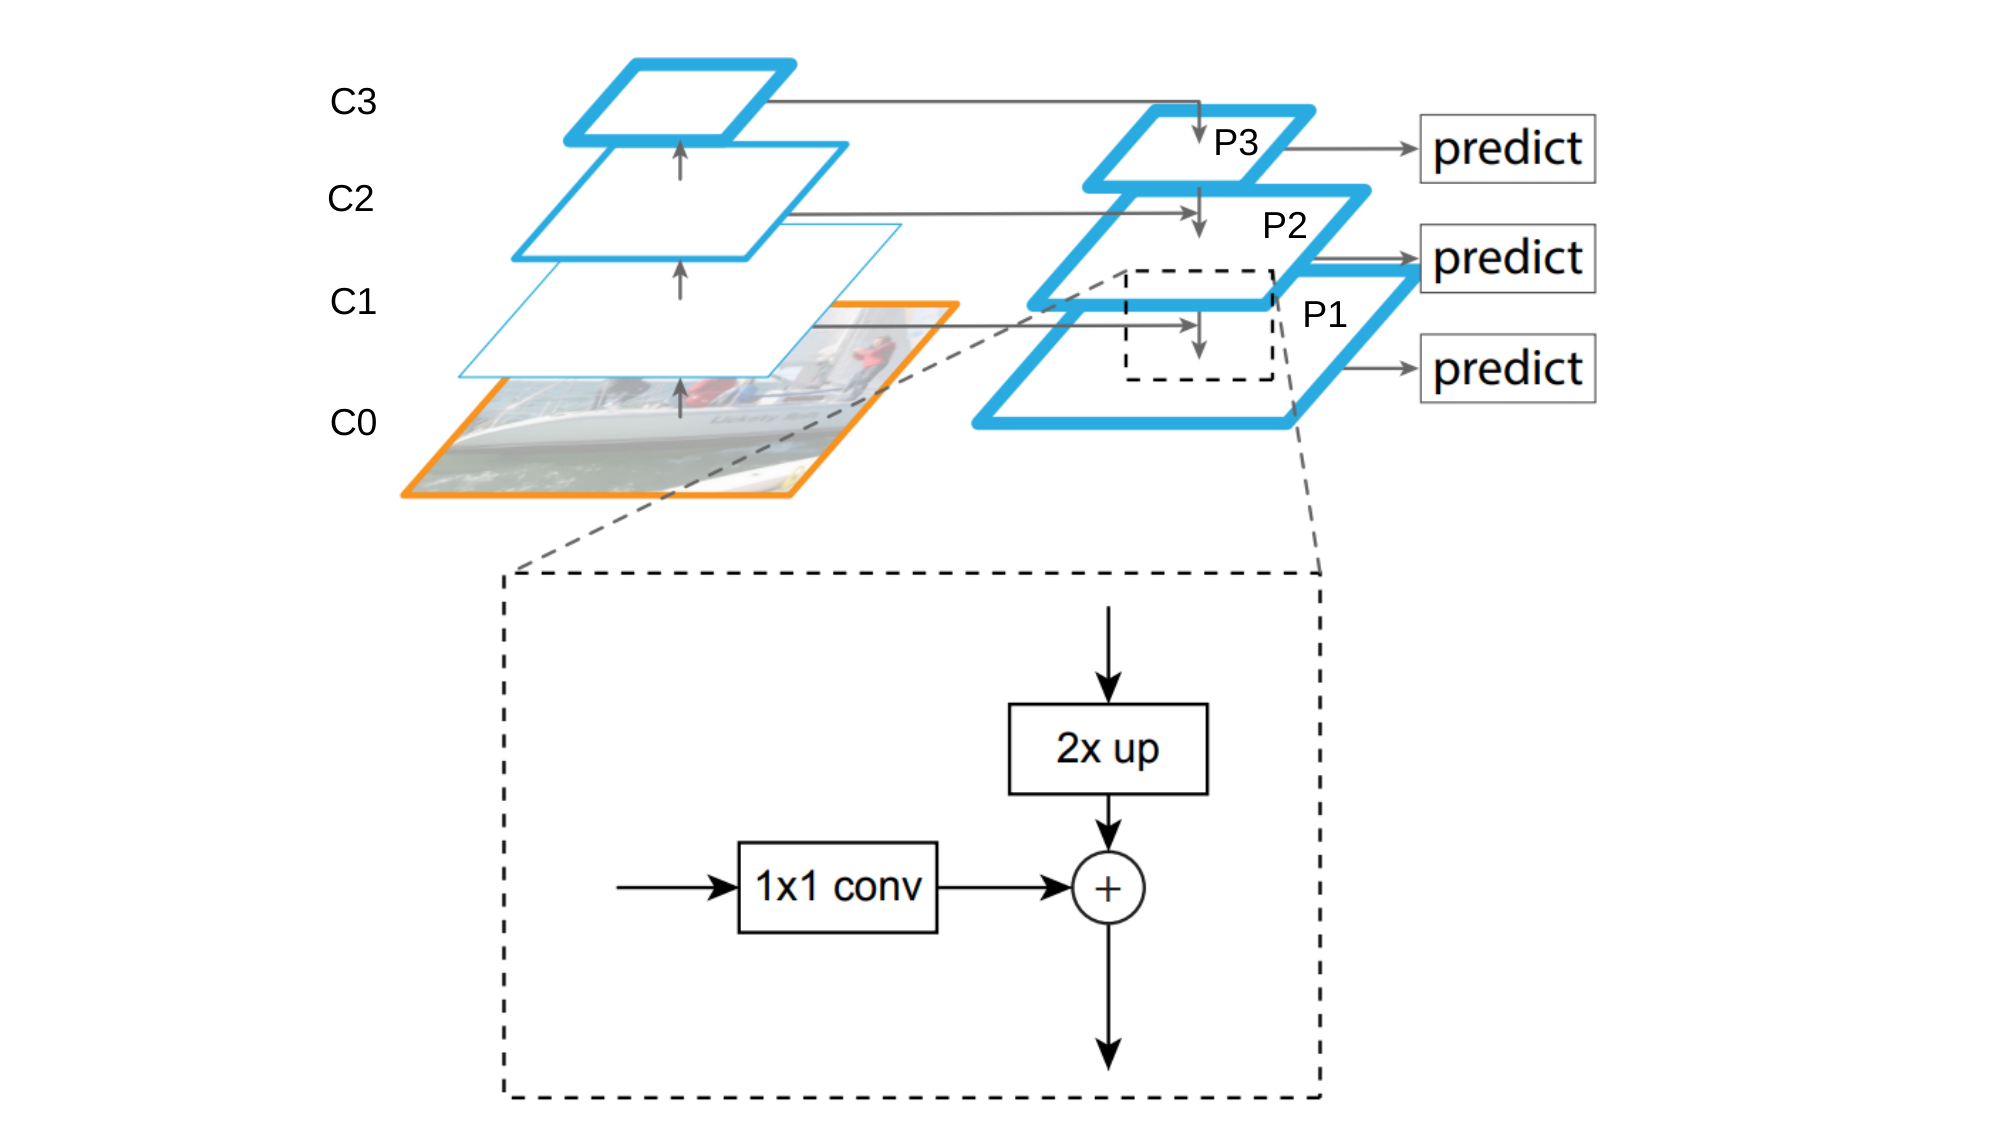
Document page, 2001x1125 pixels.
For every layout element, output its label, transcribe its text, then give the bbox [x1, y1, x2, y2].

text_box C1 [315, 271, 393, 329]
text_box C3 [315, 70, 393, 128]
text_box P1 [1287, 283, 1364, 341]
text_box P3 [1198, 112, 1275, 170]
text_box C2 [312, 167, 390, 225]
text_box P2 [1247, 194, 1323, 252]
picture [350, 2, 1658, 1125]
text_box C0 [315, 391, 393, 449]
